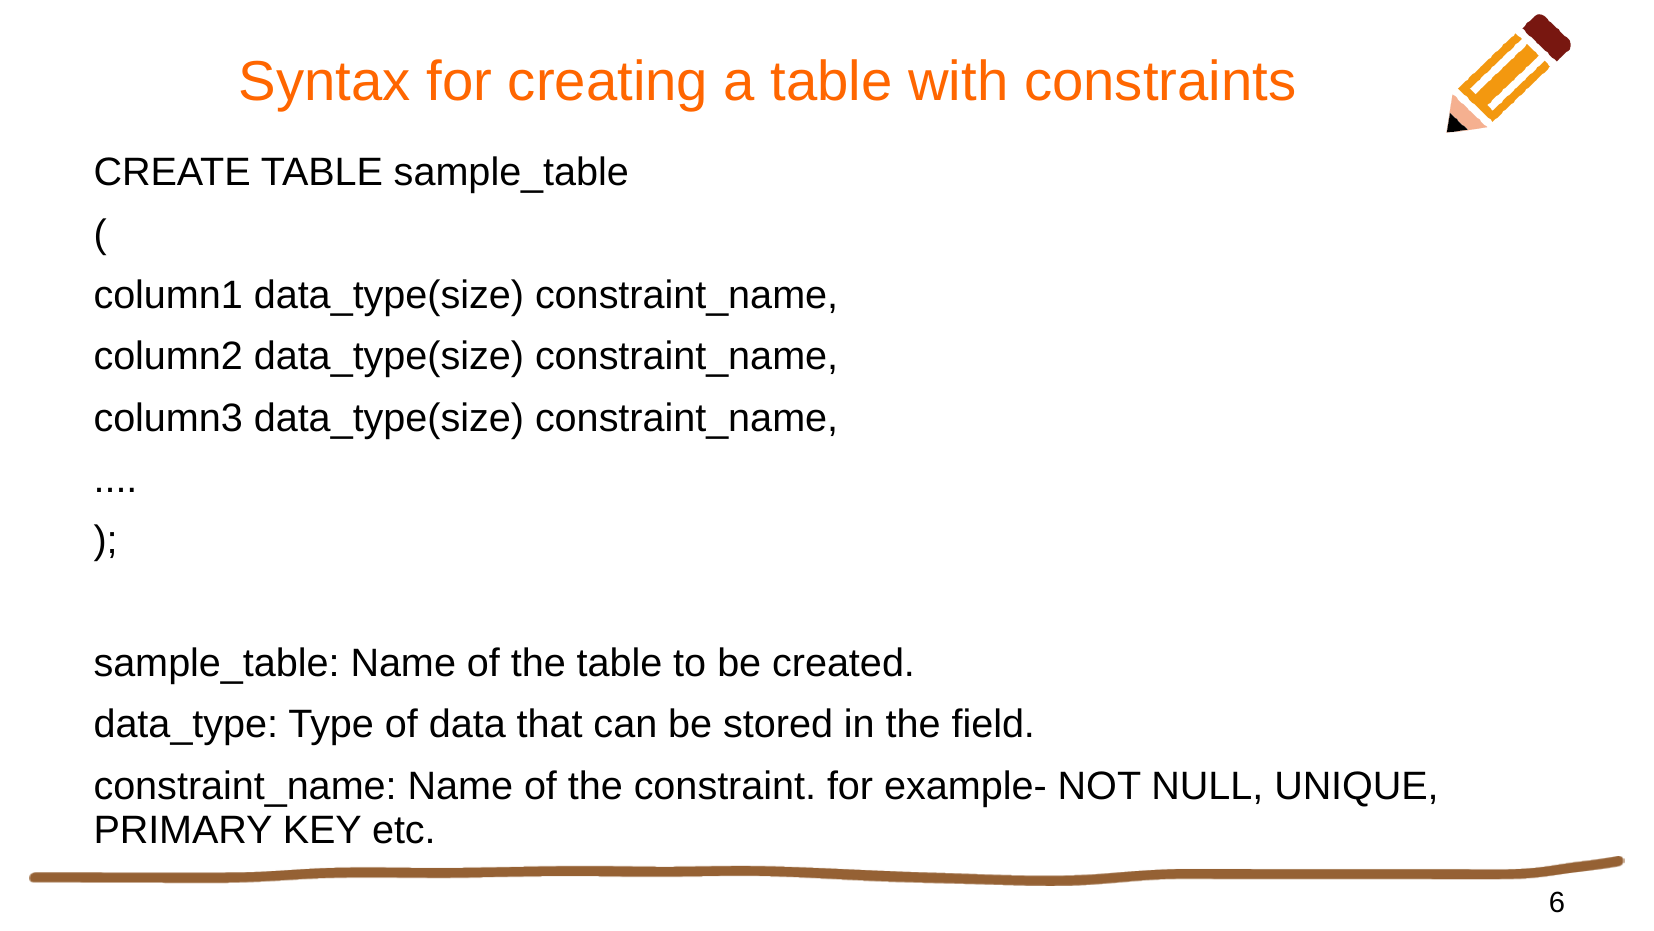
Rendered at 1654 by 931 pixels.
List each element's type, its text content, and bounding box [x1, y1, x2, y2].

picture [29, 856, 1625, 886]
list CREATE TABLE sample_table ( column1 data_type(size) constraint_name, column2 data_type(size) constraint_name, column3 data_type(size) constraint_name, .... ); sample_table: Name of the table to be created. data_type: Type of data that can be stored in the field. constraint_name: Name of the constraint. for example- NOT NULL, UNIQUE, PRIMARY KEY etc. [37, 150, 1576, 857]
title Syntax for creating a table with constraints [88, 29, 1447, 133]
picture [1446, 14, 1571, 133]
